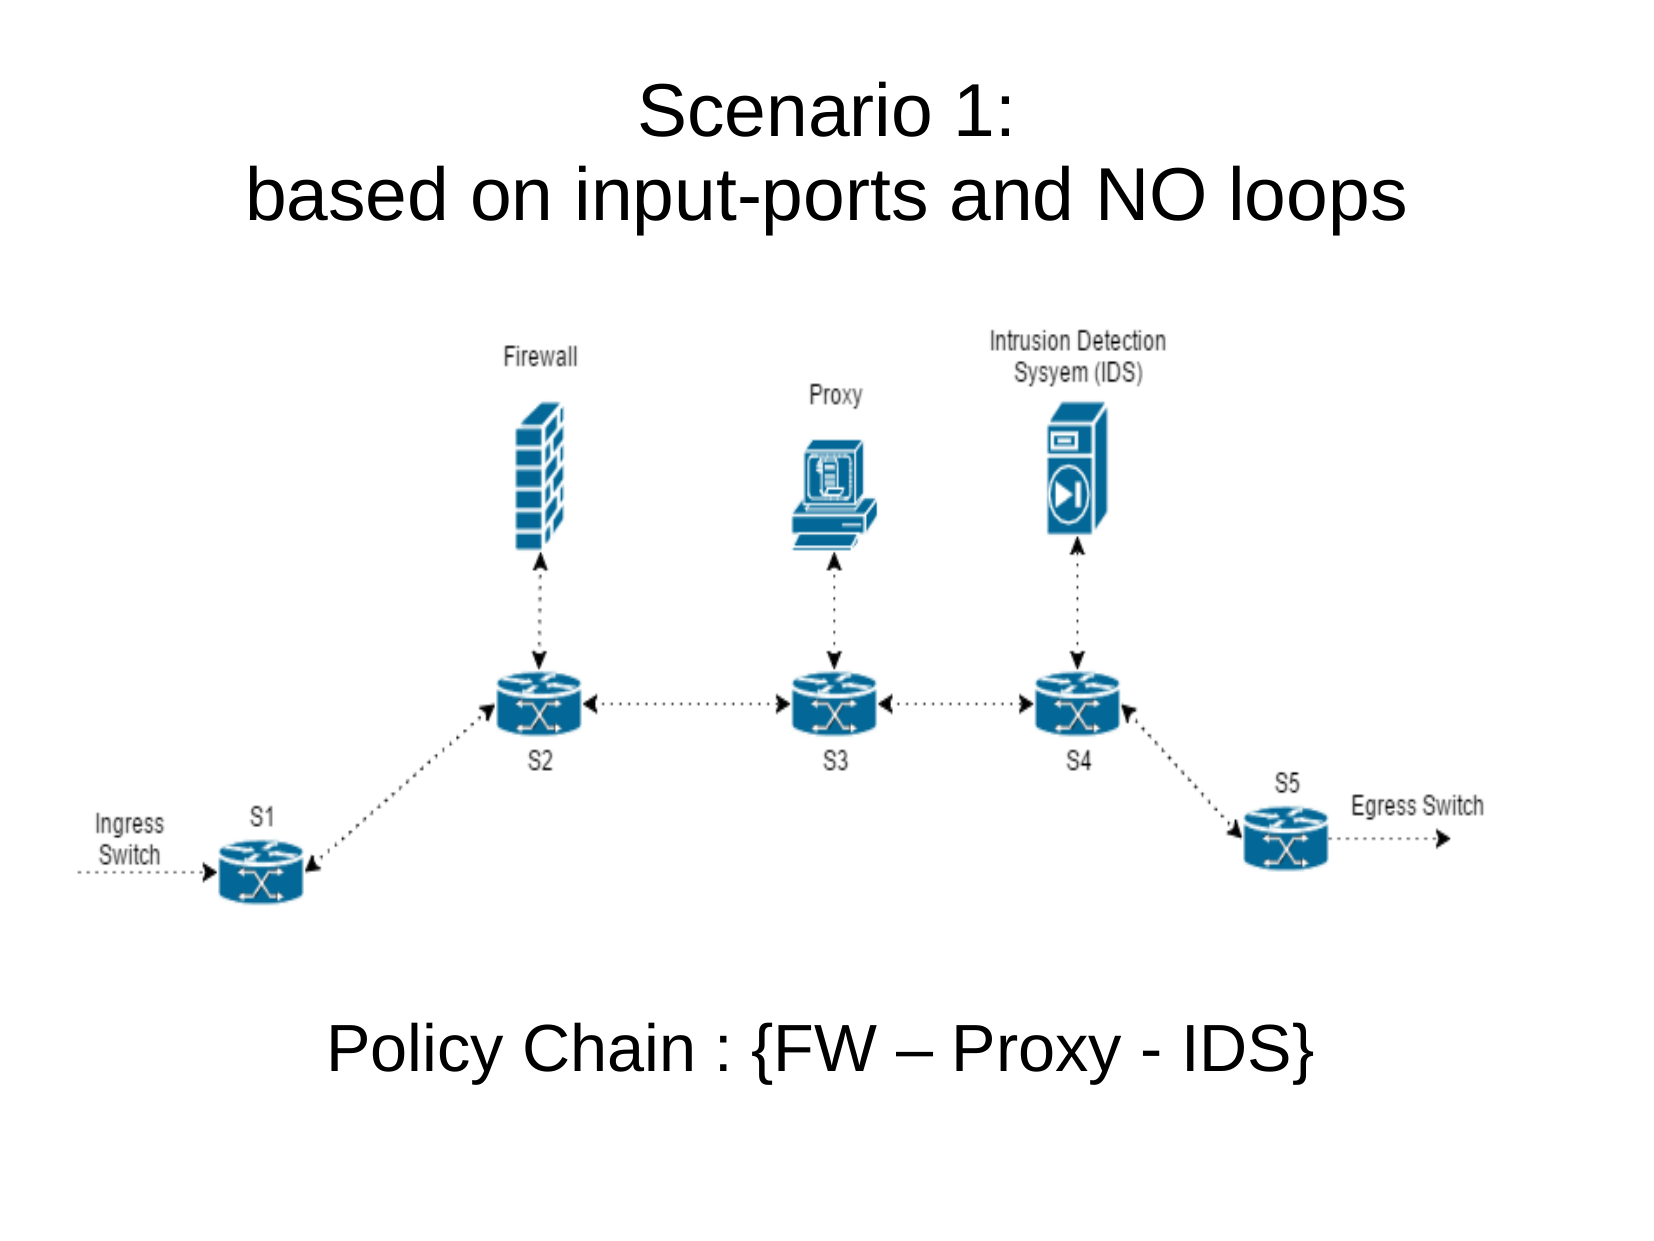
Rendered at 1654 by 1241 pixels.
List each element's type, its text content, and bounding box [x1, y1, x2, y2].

title Scenario 1: based on input-ports and NO loops [82, 49, 1571, 257]
title Policy Chain : {FW – Proxy - IDS} [76, 944, 1565, 1152]
picture [59, 324, 1506, 910]
